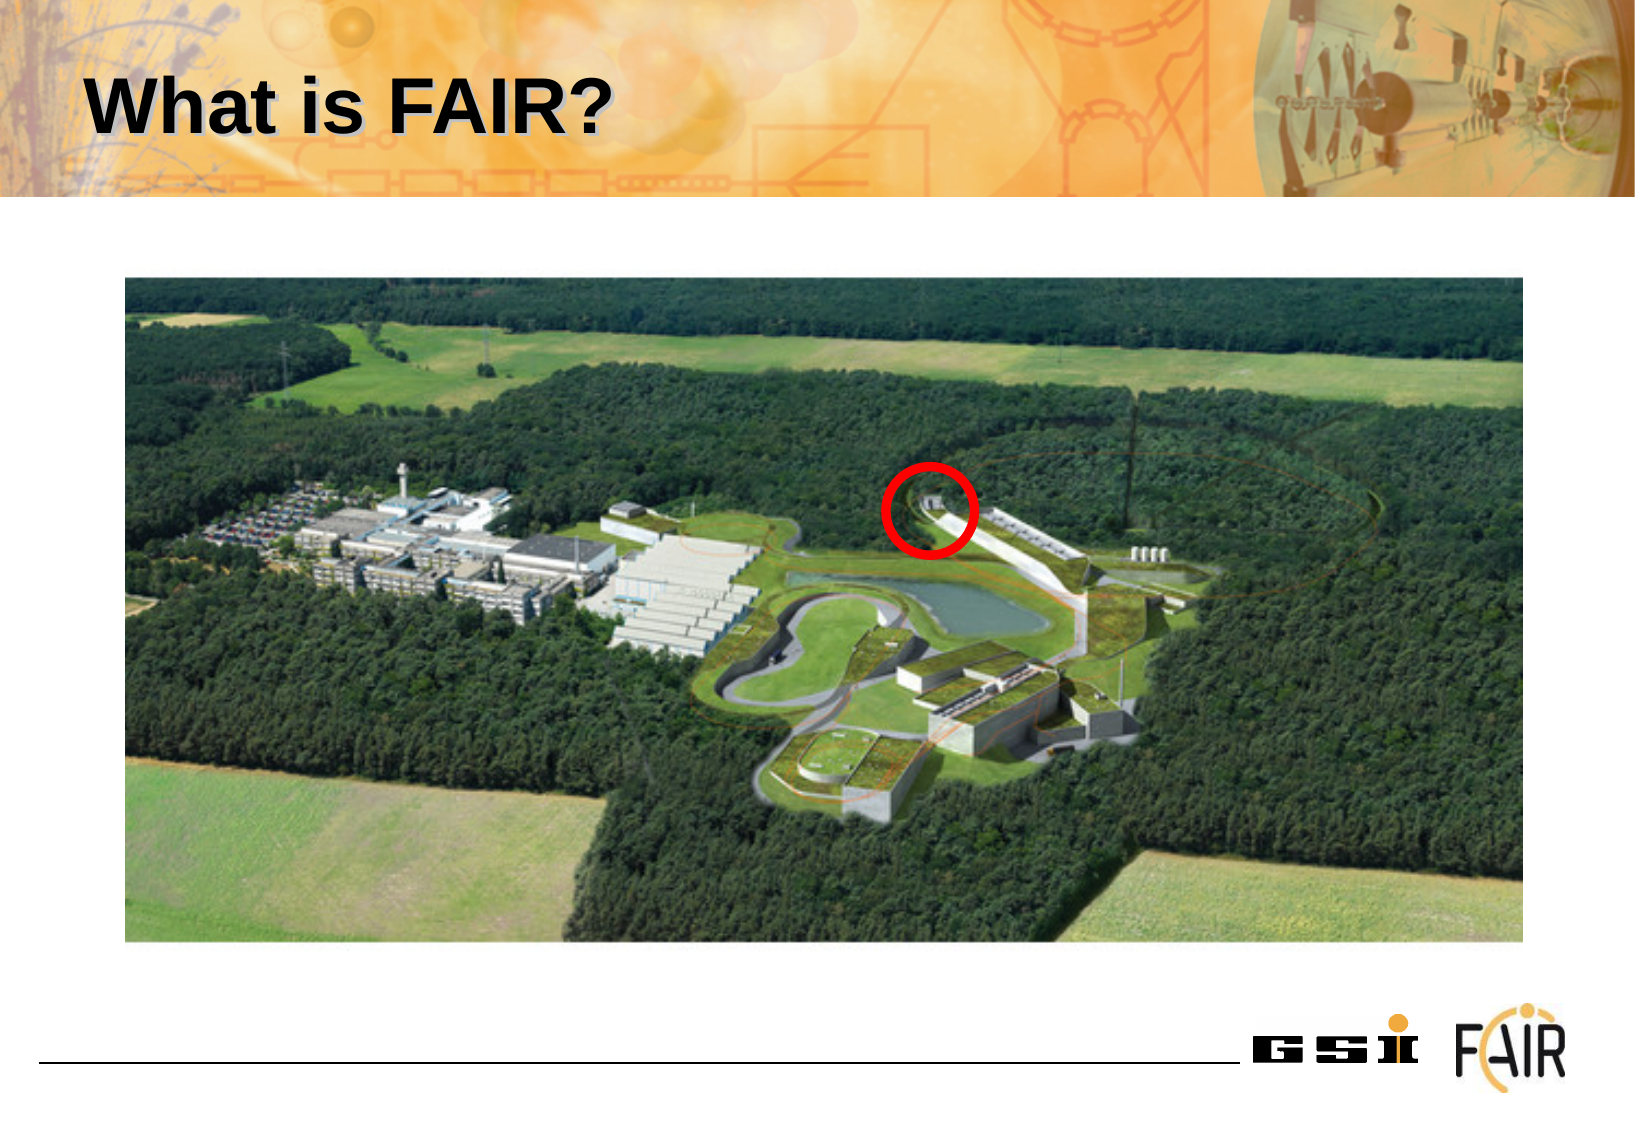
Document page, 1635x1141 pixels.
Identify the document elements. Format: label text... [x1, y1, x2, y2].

picture [0, 0, 1635, 197]
picture [1253, 1014, 1418, 1063]
title What is FAIR? [68, 12, 1570, 191]
picture [125, 217, 1565, 1093]
